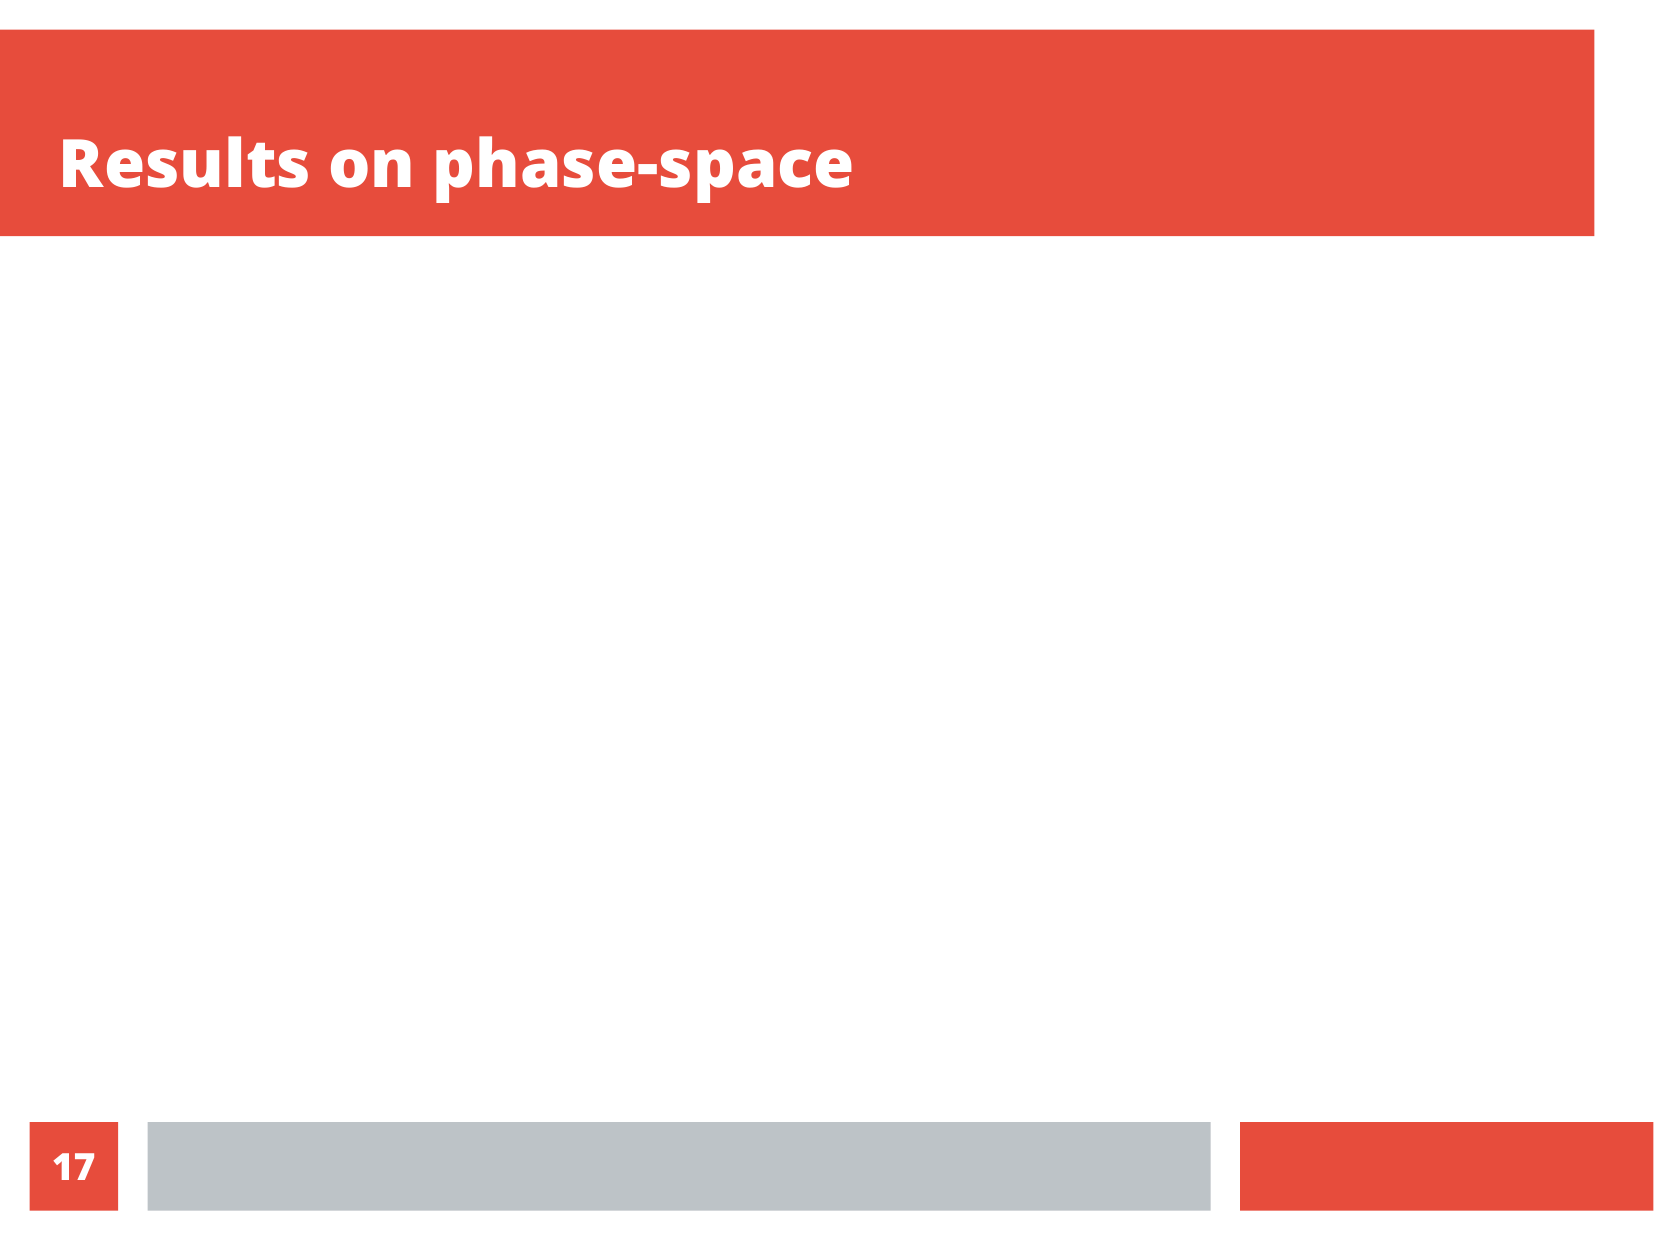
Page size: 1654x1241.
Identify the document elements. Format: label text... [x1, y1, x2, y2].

title Results on phase-space [59, 59, 1595, 207]
